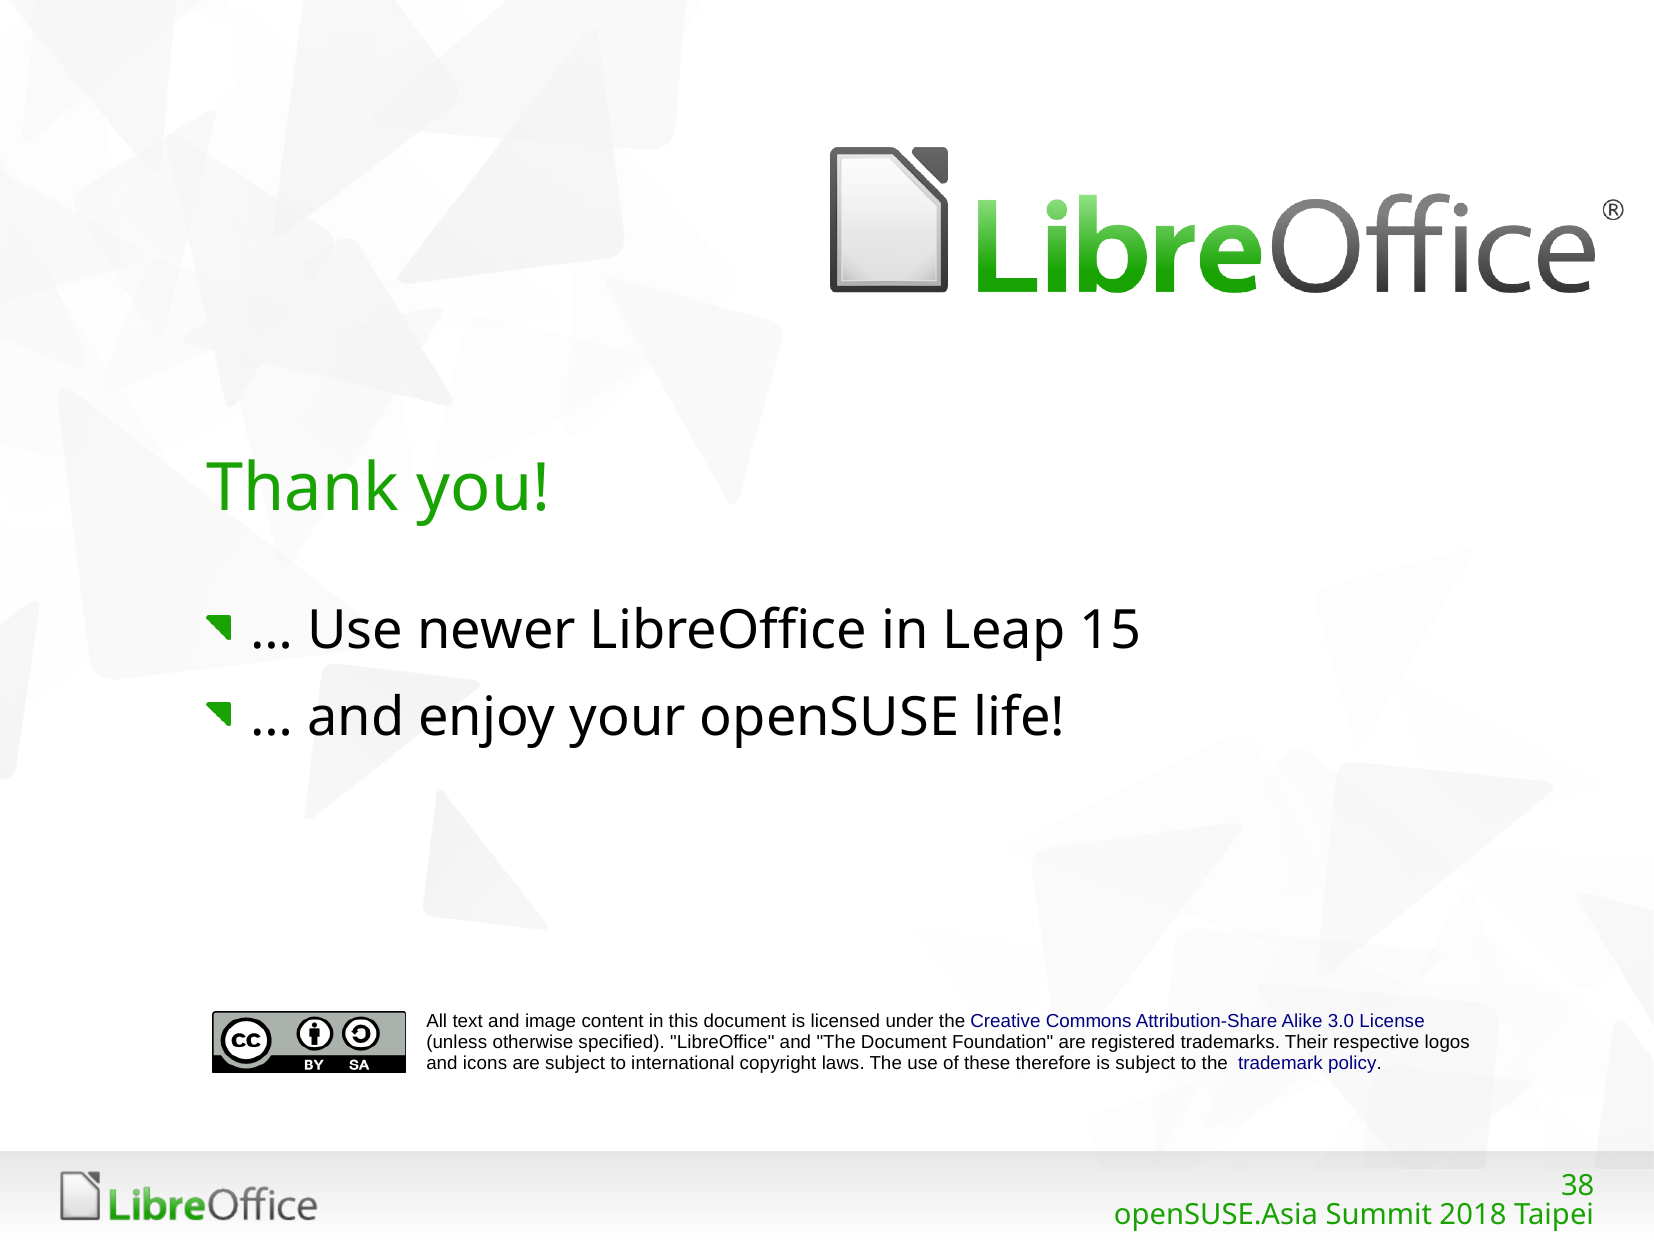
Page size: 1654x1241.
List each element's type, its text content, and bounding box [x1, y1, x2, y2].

picture [0, 0, 1654, 930]
picture [212, 1011, 406, 1073]
picture [41, 1152, 337, 1240]
list … Use newer LibreOffice in Leap 15 … and enjoy your openSUSE life! [206, 590, 1477, 945]
title Thank you! [206, 395, 1477, 573]
picture [915, 548, 1654, 1169]
